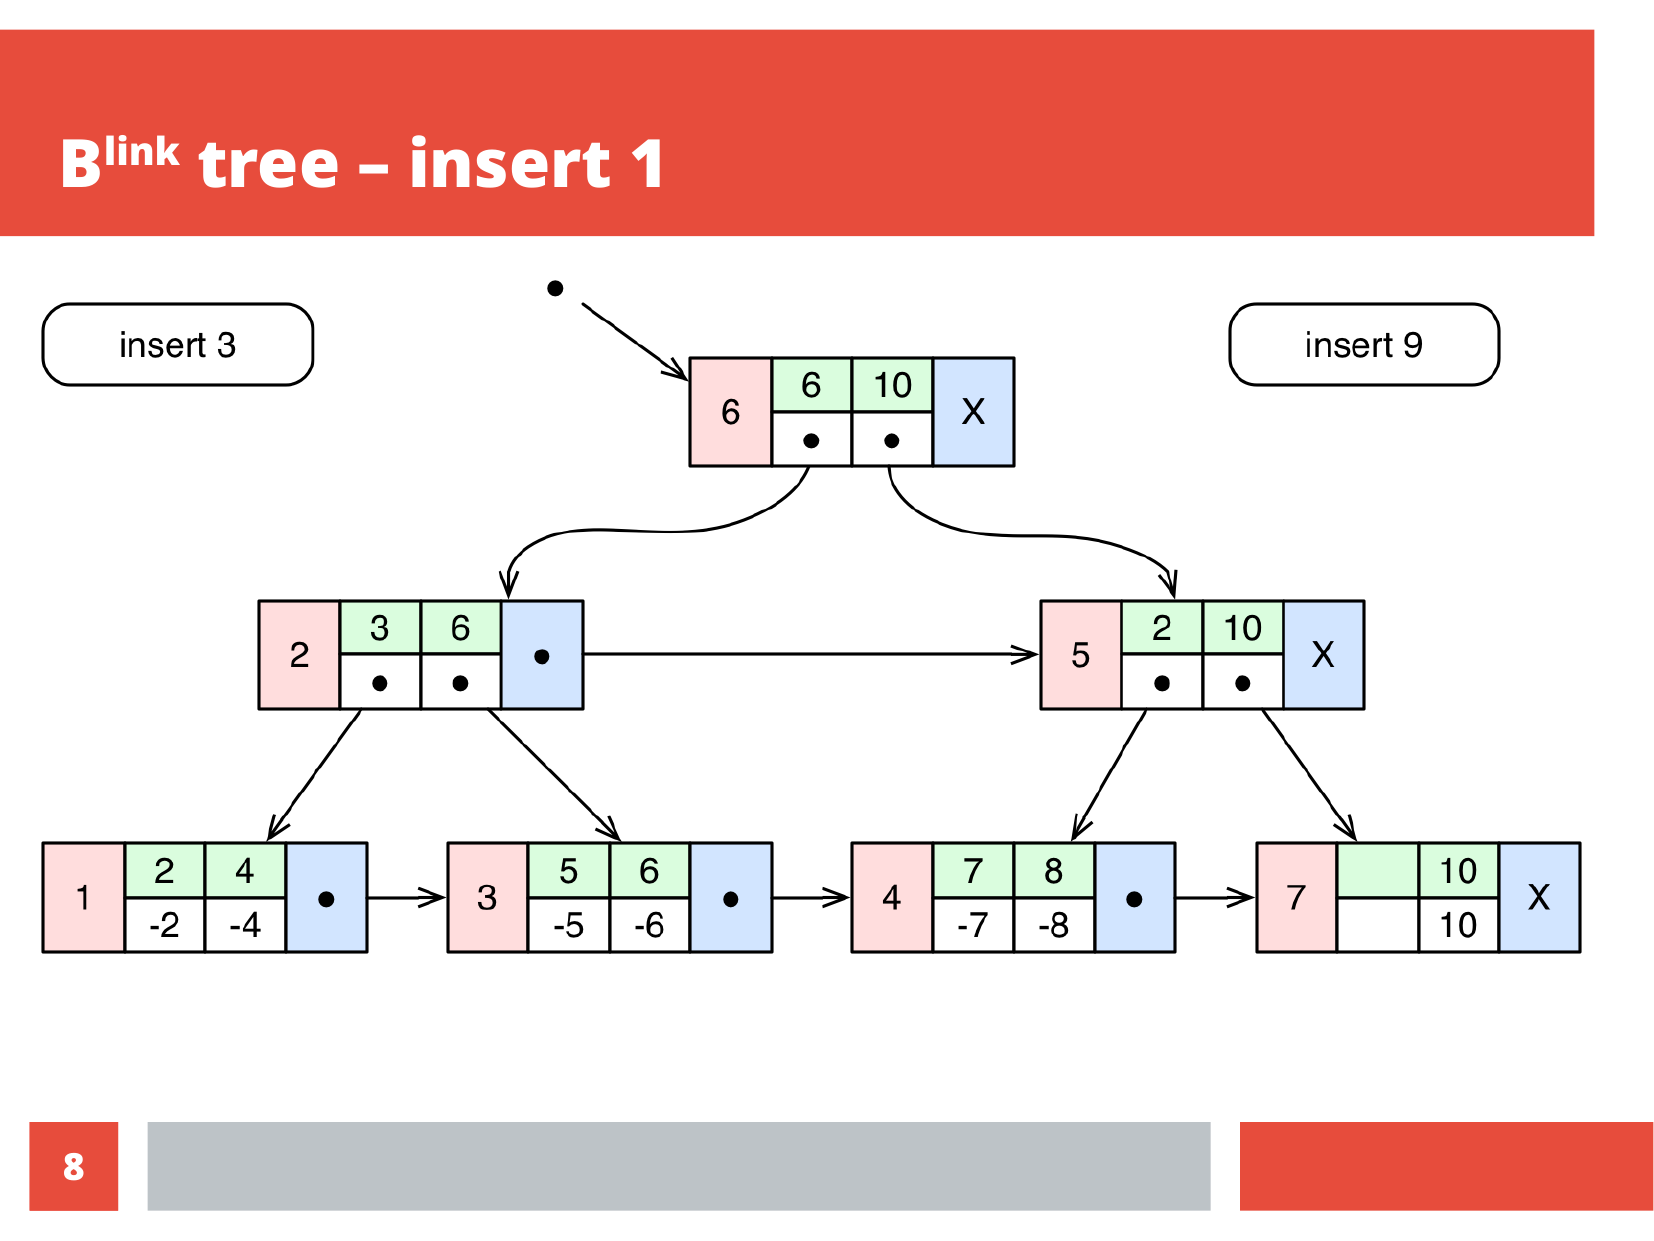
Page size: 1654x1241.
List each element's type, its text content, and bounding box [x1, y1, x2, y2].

picture [37, 250, 1585, 957]
title Blink tree – insert 1 [59, 59, 1595, 207]
